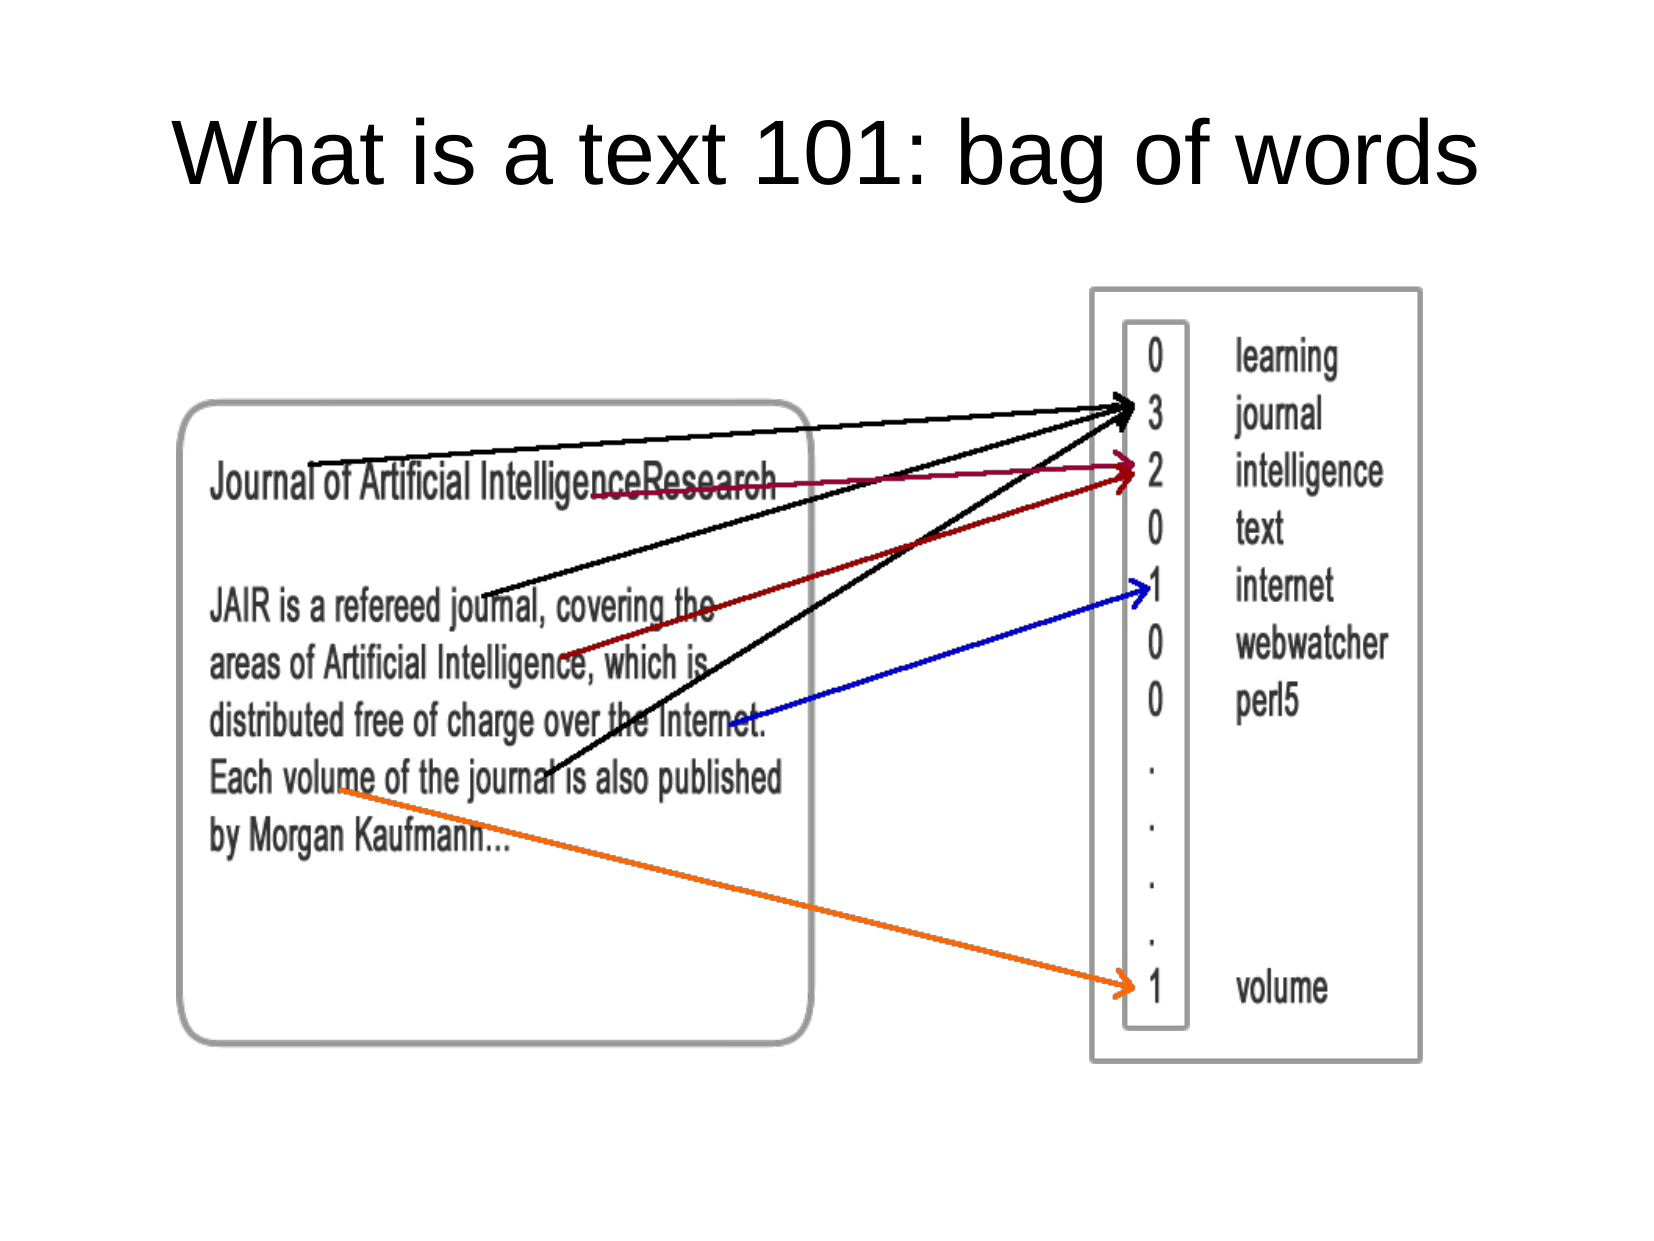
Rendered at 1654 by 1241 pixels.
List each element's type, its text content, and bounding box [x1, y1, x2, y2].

picture [175, 284, 1426, 1067]
title What is a text 101: bag of words [82, 49, 1571, 257]
